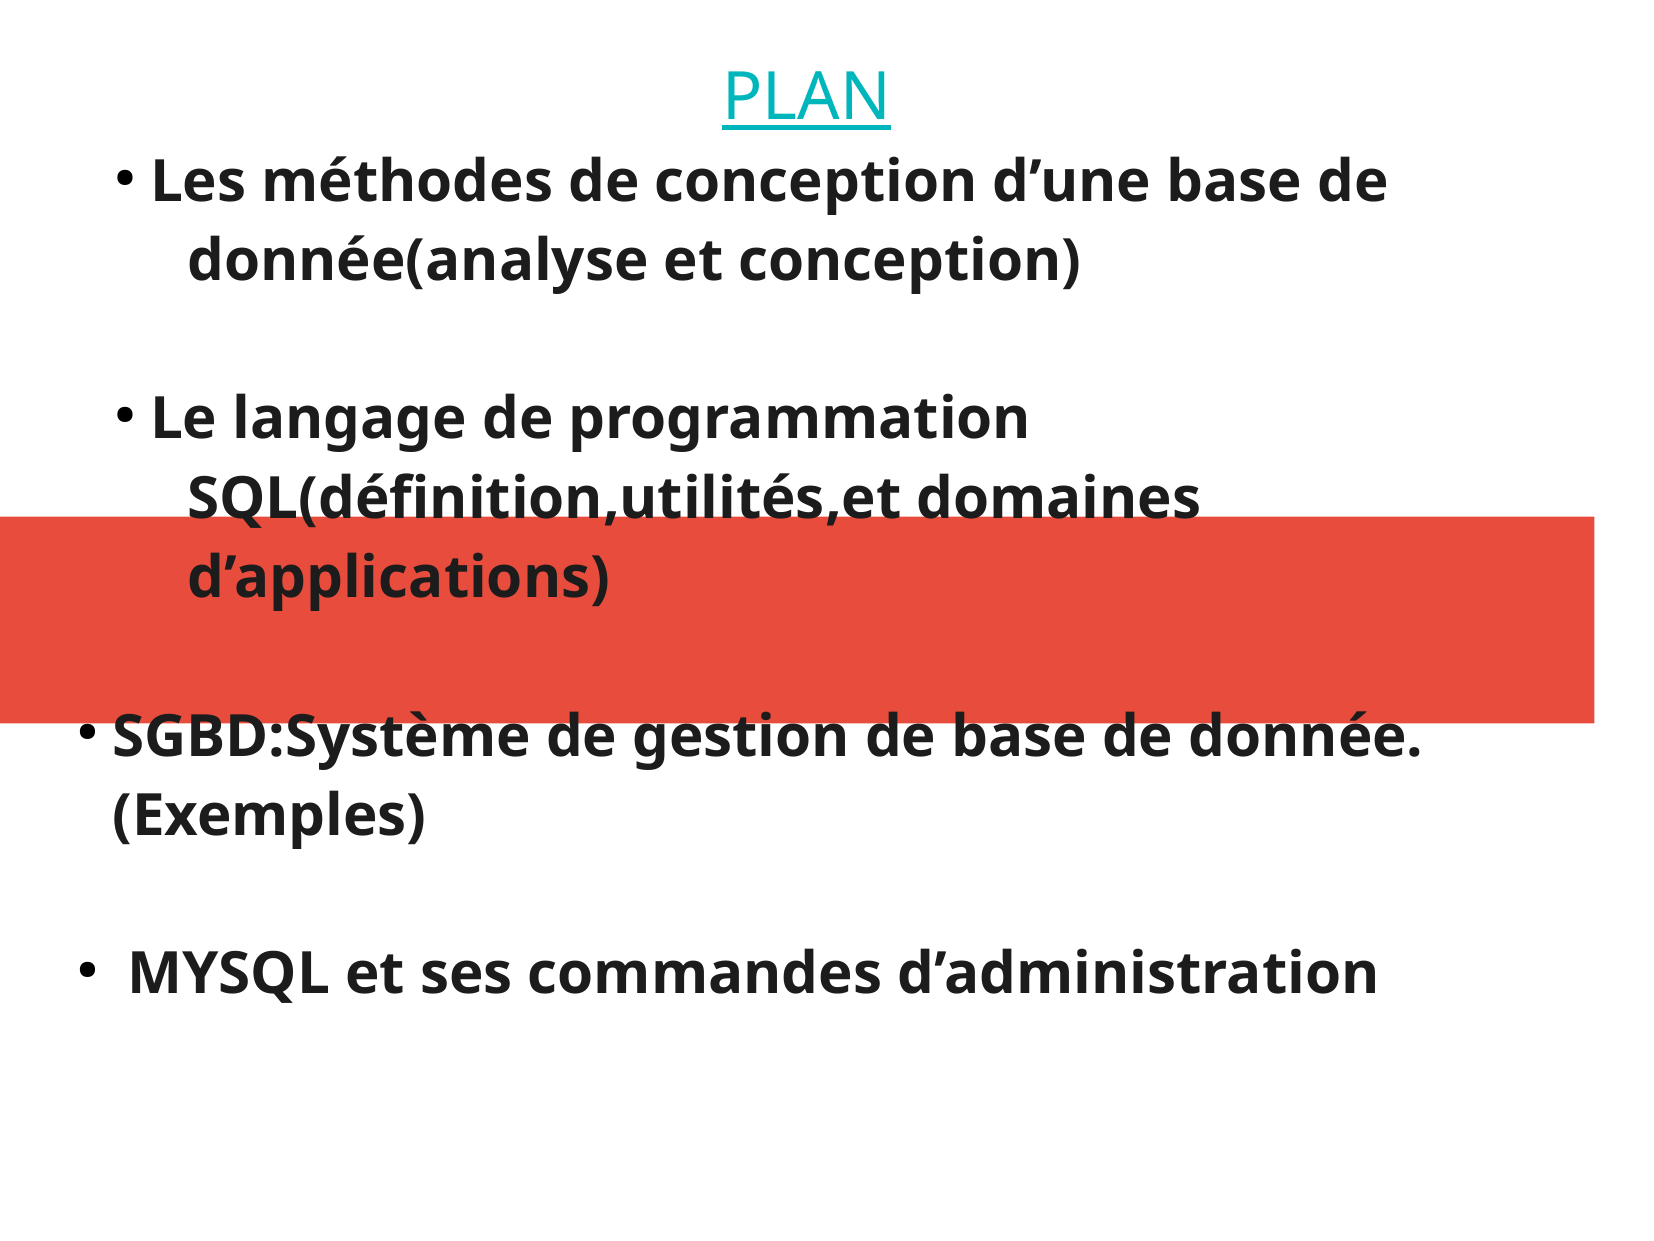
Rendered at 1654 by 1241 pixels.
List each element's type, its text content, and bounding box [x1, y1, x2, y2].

subtitle PLAN Les méthodes de conception d’une base de donnée(analyse et conception) Le langage de programmation SQL(définition,utilités,et domaines d’applications) SGBD:Système de gestion de base de donnée.(Exemples) MYSQL et ses commandes d’administration [77, 48, 1584, 1149]
